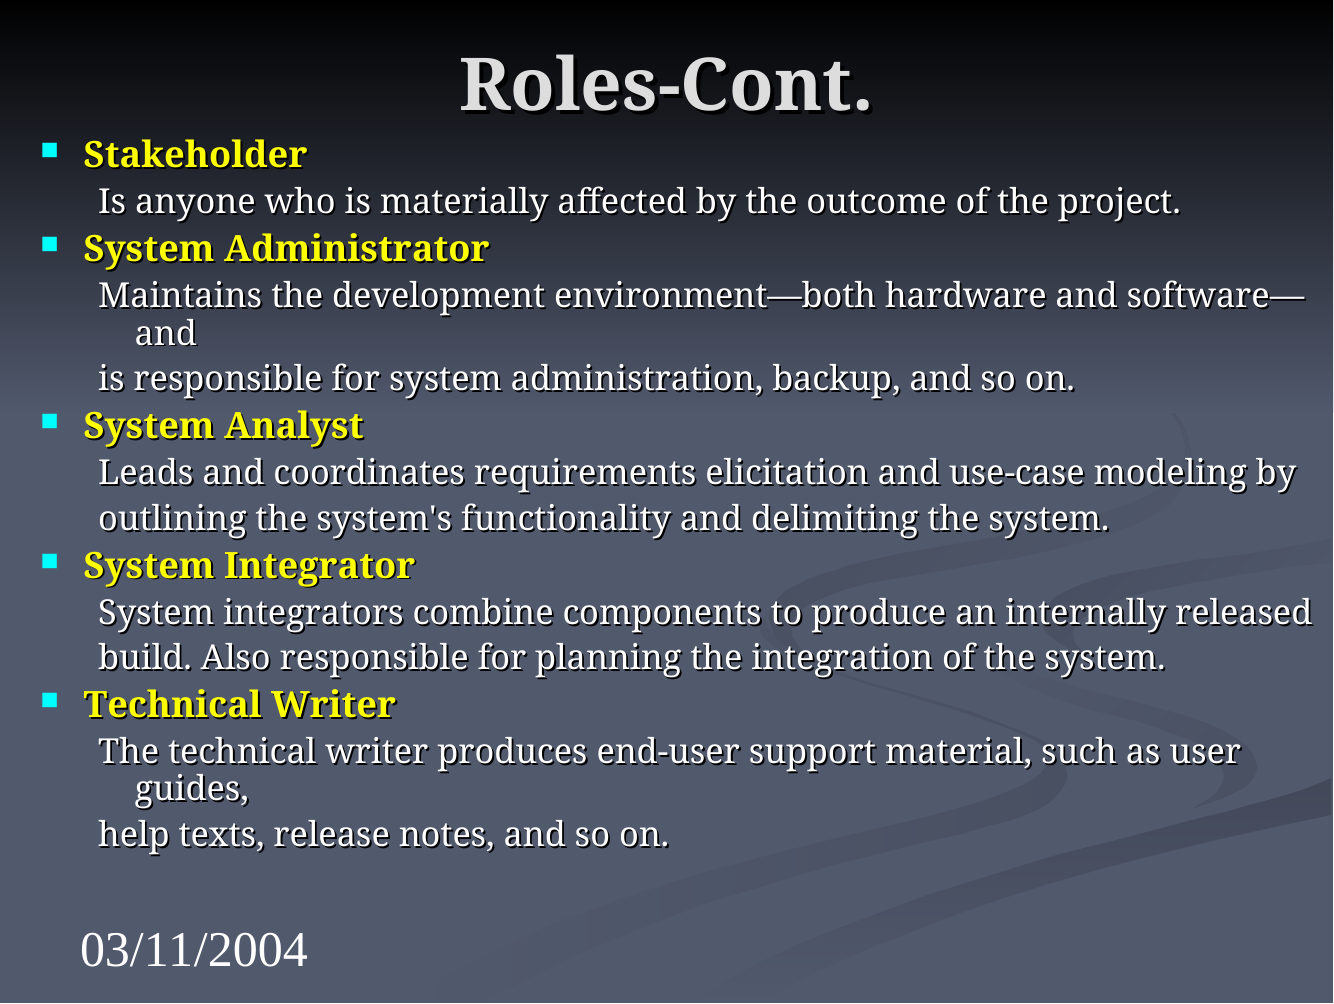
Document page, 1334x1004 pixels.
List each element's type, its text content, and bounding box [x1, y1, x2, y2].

title Roles-Cont. [66, 30, 1267, 129]
list Stakeholder Is anyone who is materially affected by the outcome of the project. System Administrator Maintains the development environment—both hardware and software—and is responsible for system administration, backup, and so on. System Analyst Leads and coordinates requirements elicitation and use-case modeling by outlining the system's functionality and delimiting the system. System Integrator System integrators combine components to produce an internally released build. Also responsible for planning the integration of the system. Technical Writer The technical writer produces end-user support material, such as user guides, help texts, release notes, and so on. [27, 129, 1334, 897]
